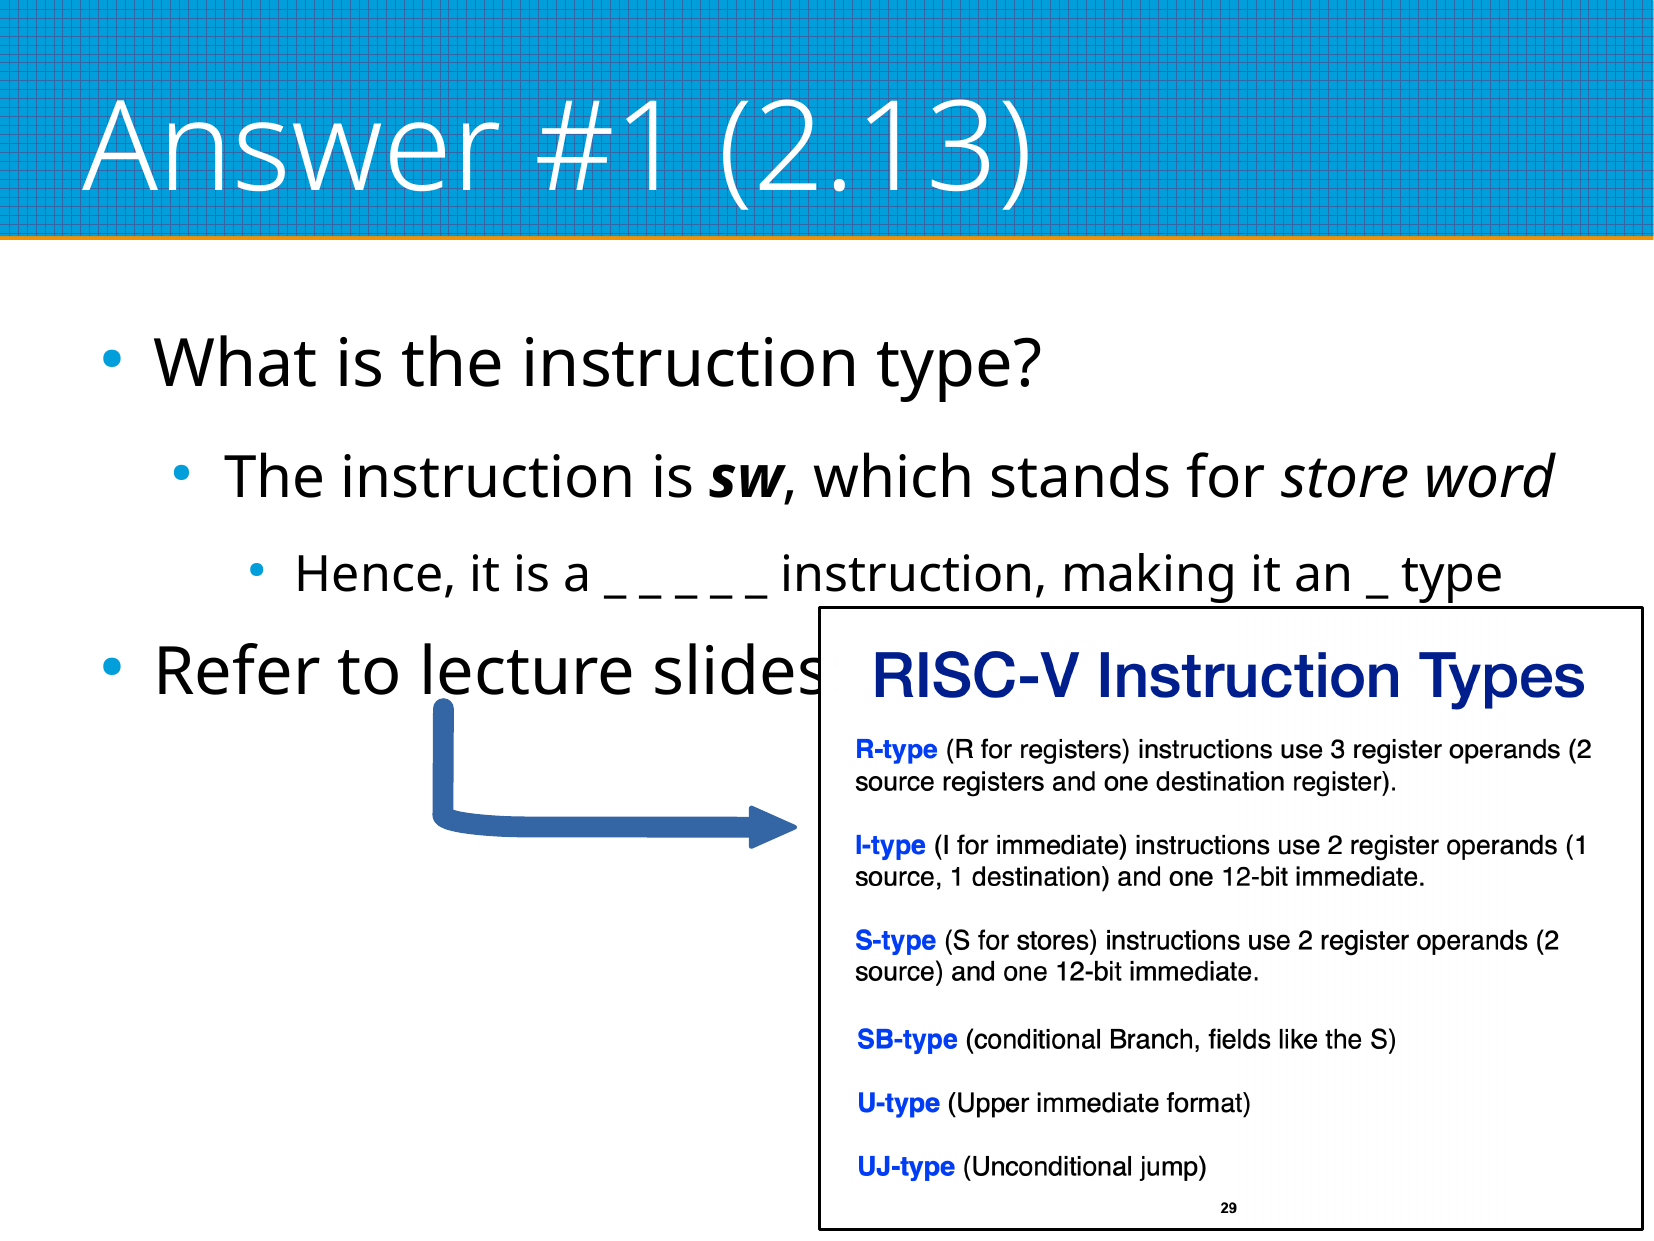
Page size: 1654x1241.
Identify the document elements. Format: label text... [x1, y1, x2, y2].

list What is the instruction type? The instruction is sw, which stands for store word Hence, it is a _ _ _ _ _ instruction, making it an _ type Refer to lecture slides: [82, 314, 1563, 739]
picture [820, 608, 1642, 1229]
title Answer #1 (2.13) [82, 19, 1571, 227]
